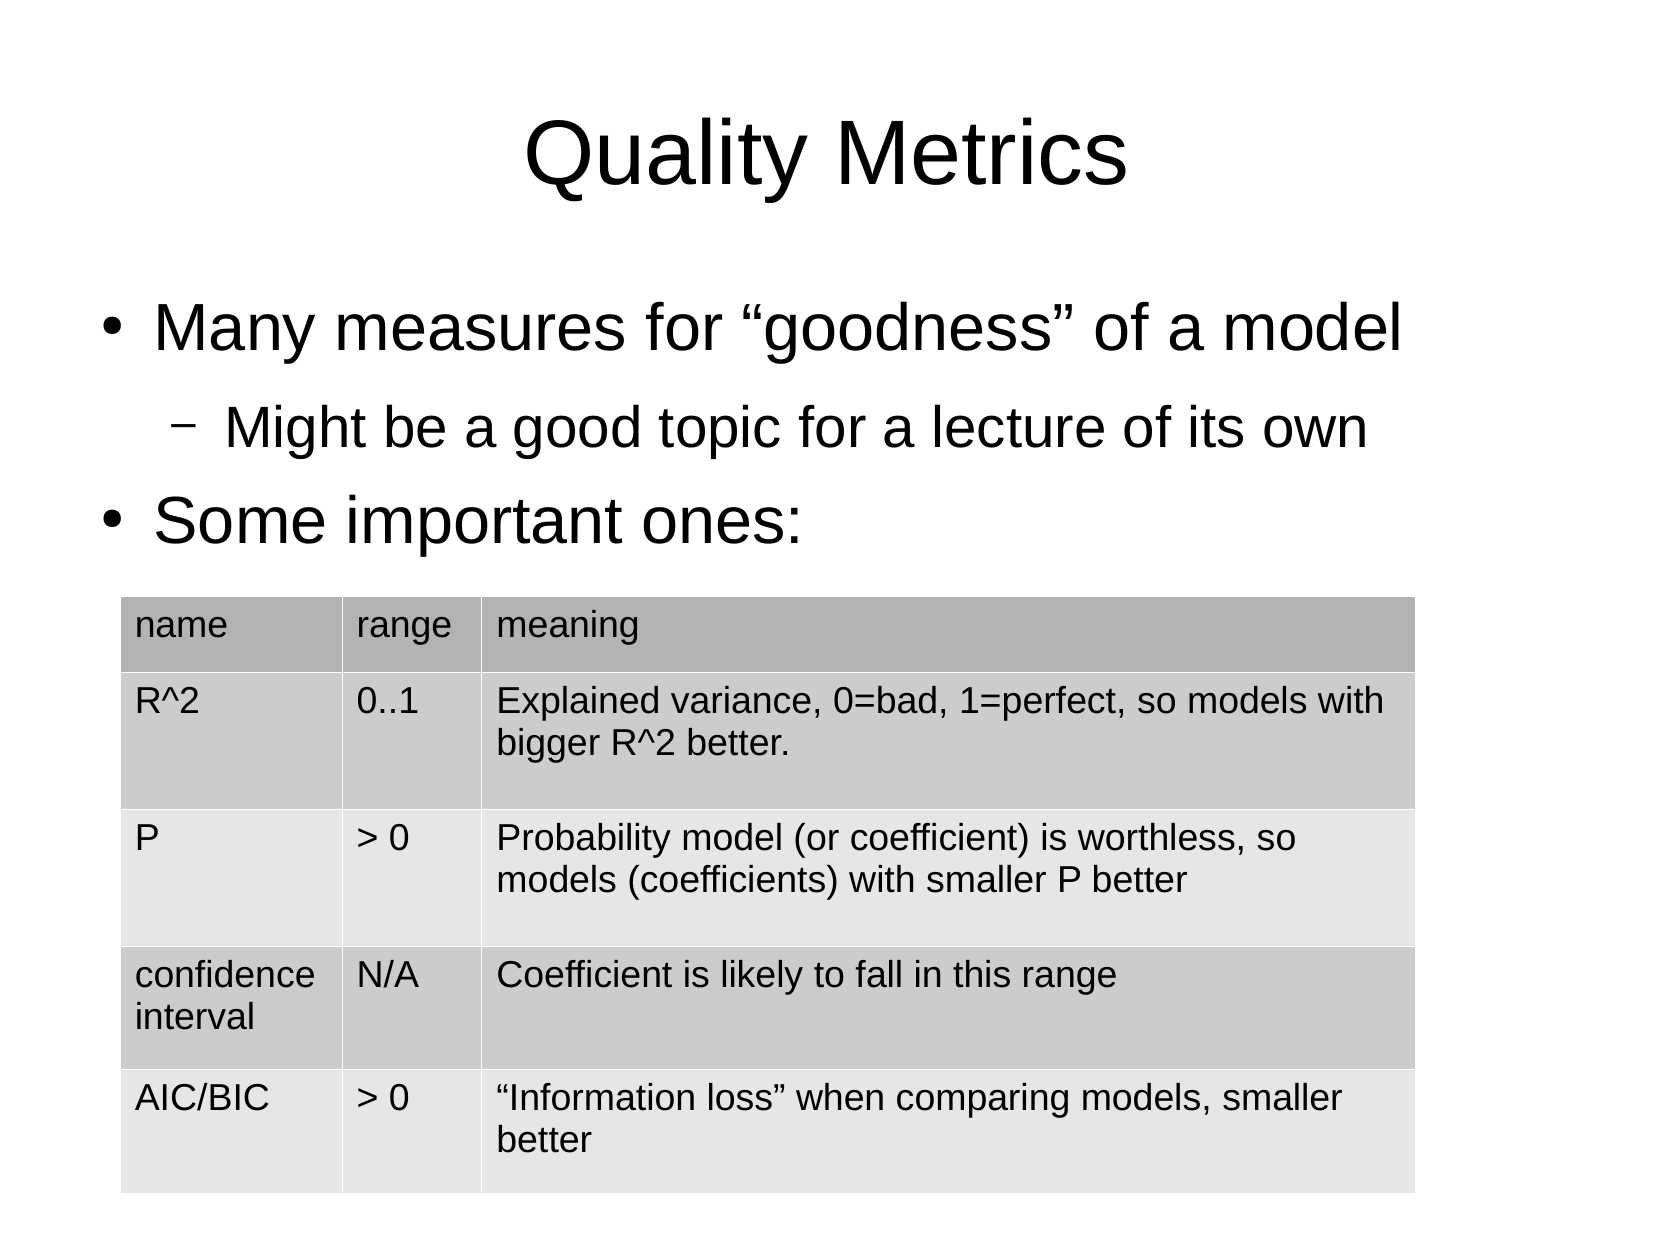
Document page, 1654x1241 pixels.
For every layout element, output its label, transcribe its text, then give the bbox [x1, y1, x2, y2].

table_cell P [121, 810, 342, 946]
table_cell 0..1 [343, 673, 481, 809]
table_cell Explained variance, 0=bad, 1=perfect, so models with bigger R^2 better. [482, 673, 1415, 809]
table_header range [343, 597, 481, 672]
table_cell > 0 [343, 810, 481, 946]
table_cell “Information loss” when comparing models, smaller better [482, 1070, 1415, 1193]
table_cell > 0 [343, 1070, 481, 1193]
table_header name [121, 597, 342, 672]
title Quality Metrics [82, 49, 1571, 257]
table_cell AIC/BIC [121, 1070, 342, 1193]
table_cell R^2 [121, 673, 342, 809]
table_cell confidence interval [121, 947, 342, 1069]
table_cell N/A [343, 947, 481, 1069]
table_cell Coefficient is likely to fall in this range [482, 947, 1415, 1069]
list Many measures for “goodness” of a model Might be a good topic for a lecture of its own Some important ones: [82, 290, 1571, 586]
table_cell Probability model (or coefficient) is worthless, so models (coefficients) with smaller P better [482, 810, 1415, 946]
table_header meaning [482, 597, 1415, 672]
